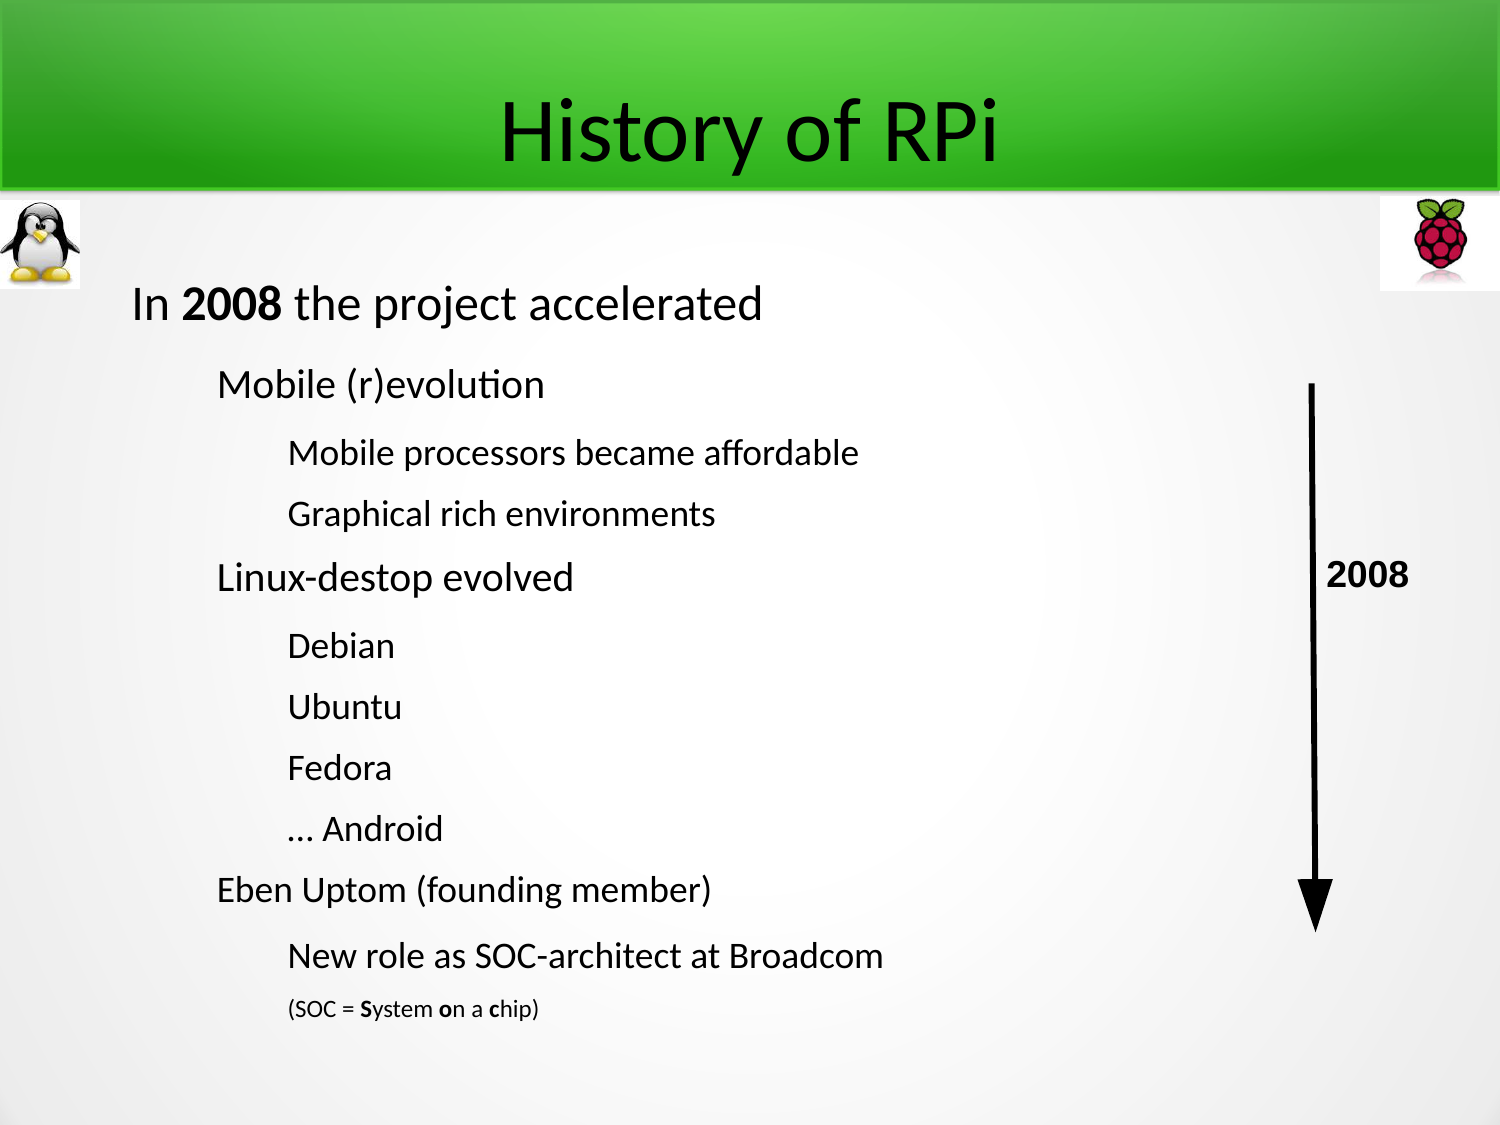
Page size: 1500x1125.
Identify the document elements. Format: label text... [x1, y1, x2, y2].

title History of RPi [75, 45, 1425, 233]
picture [0, 200, 80, 289]
list In 2008 the project accelerated Mobile (r)evolution Mobile processors became affordable Graphical rich environments Linux-destop evolved Debian Ubuntu Fedora … Android Eben Uptom (founding member) New role as SOC-architect at Broadcom (SOC = System on a chip) [60, 262, 1176, 1006]
text_box 2008 [1311, 546, 1467, 604]
picture [1380, 196, 1500, 291]
